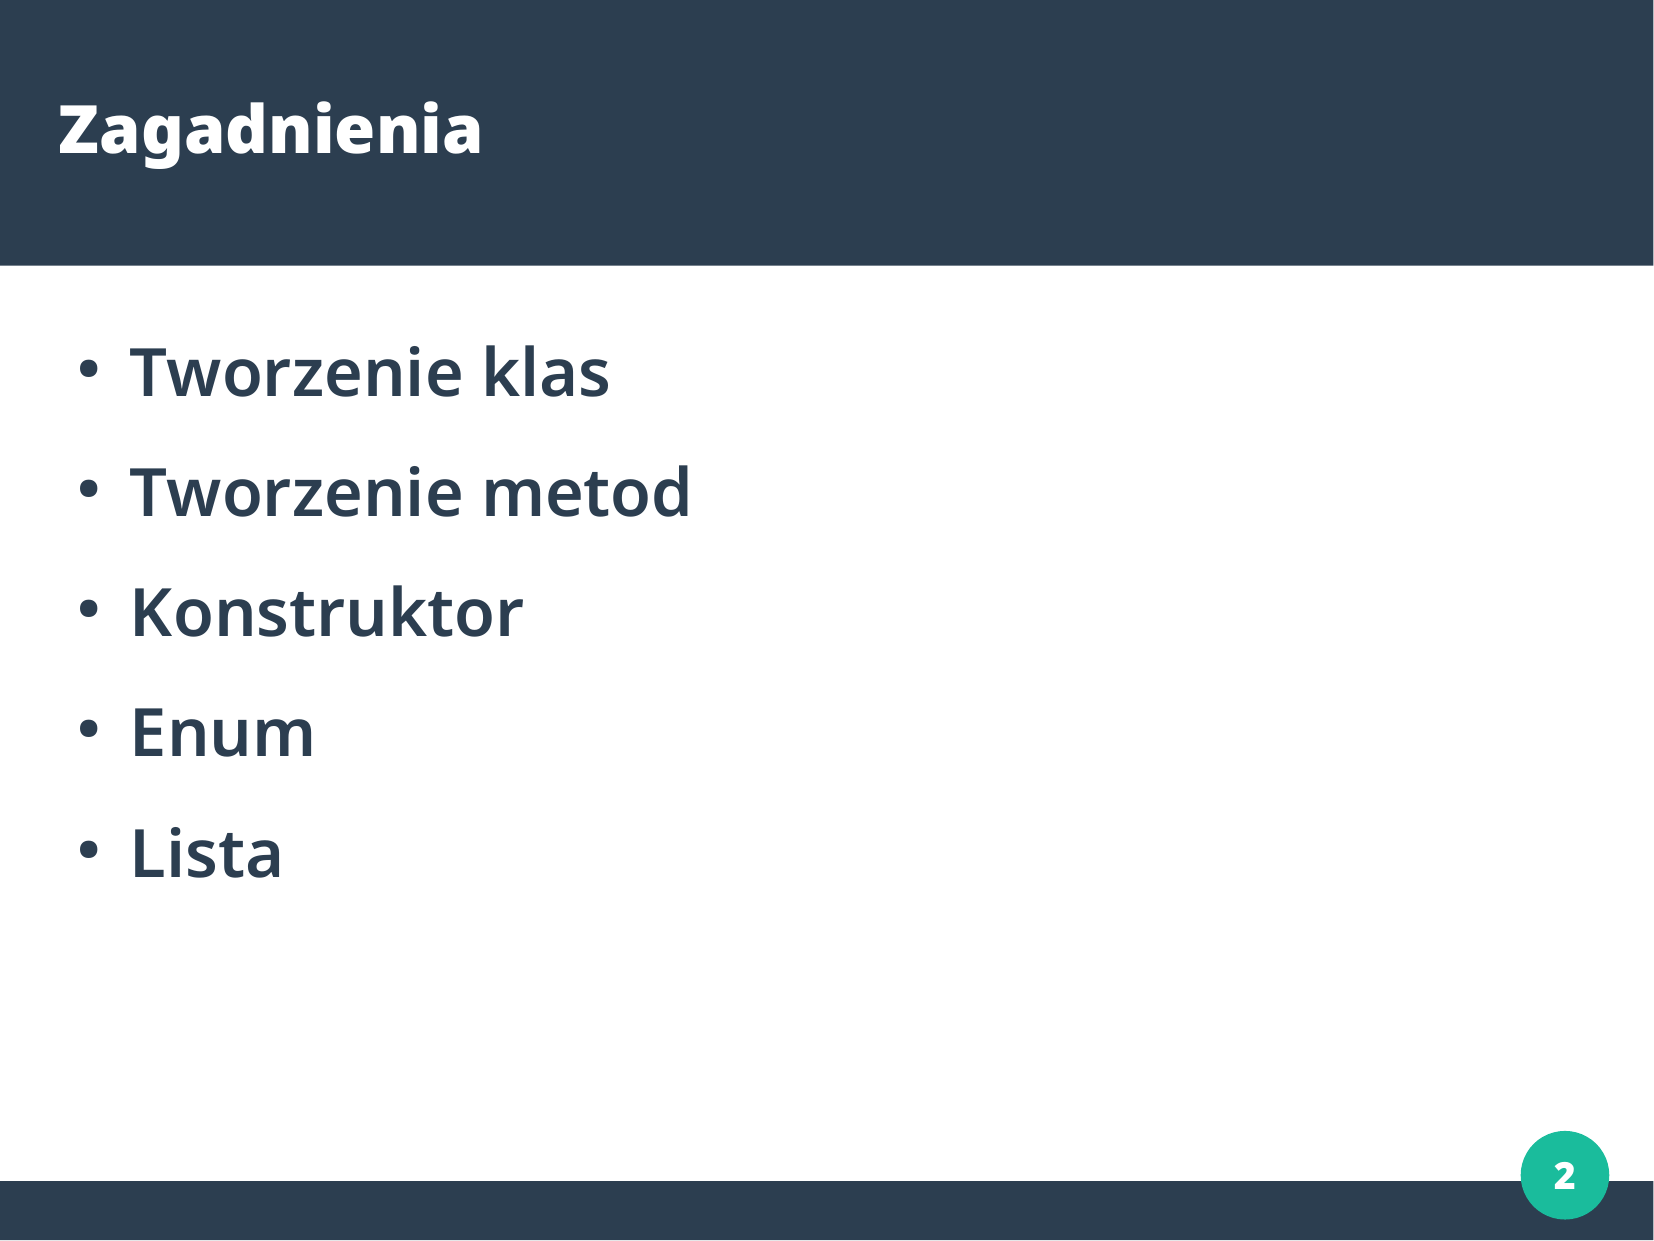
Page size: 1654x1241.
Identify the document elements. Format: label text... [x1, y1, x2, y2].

title Zagadnienia [59, 49, 1595, 207]
list Tworzenie klas Tworzenie metod Konstruktor Enum Lista [59, 324, 1595, 1152]
